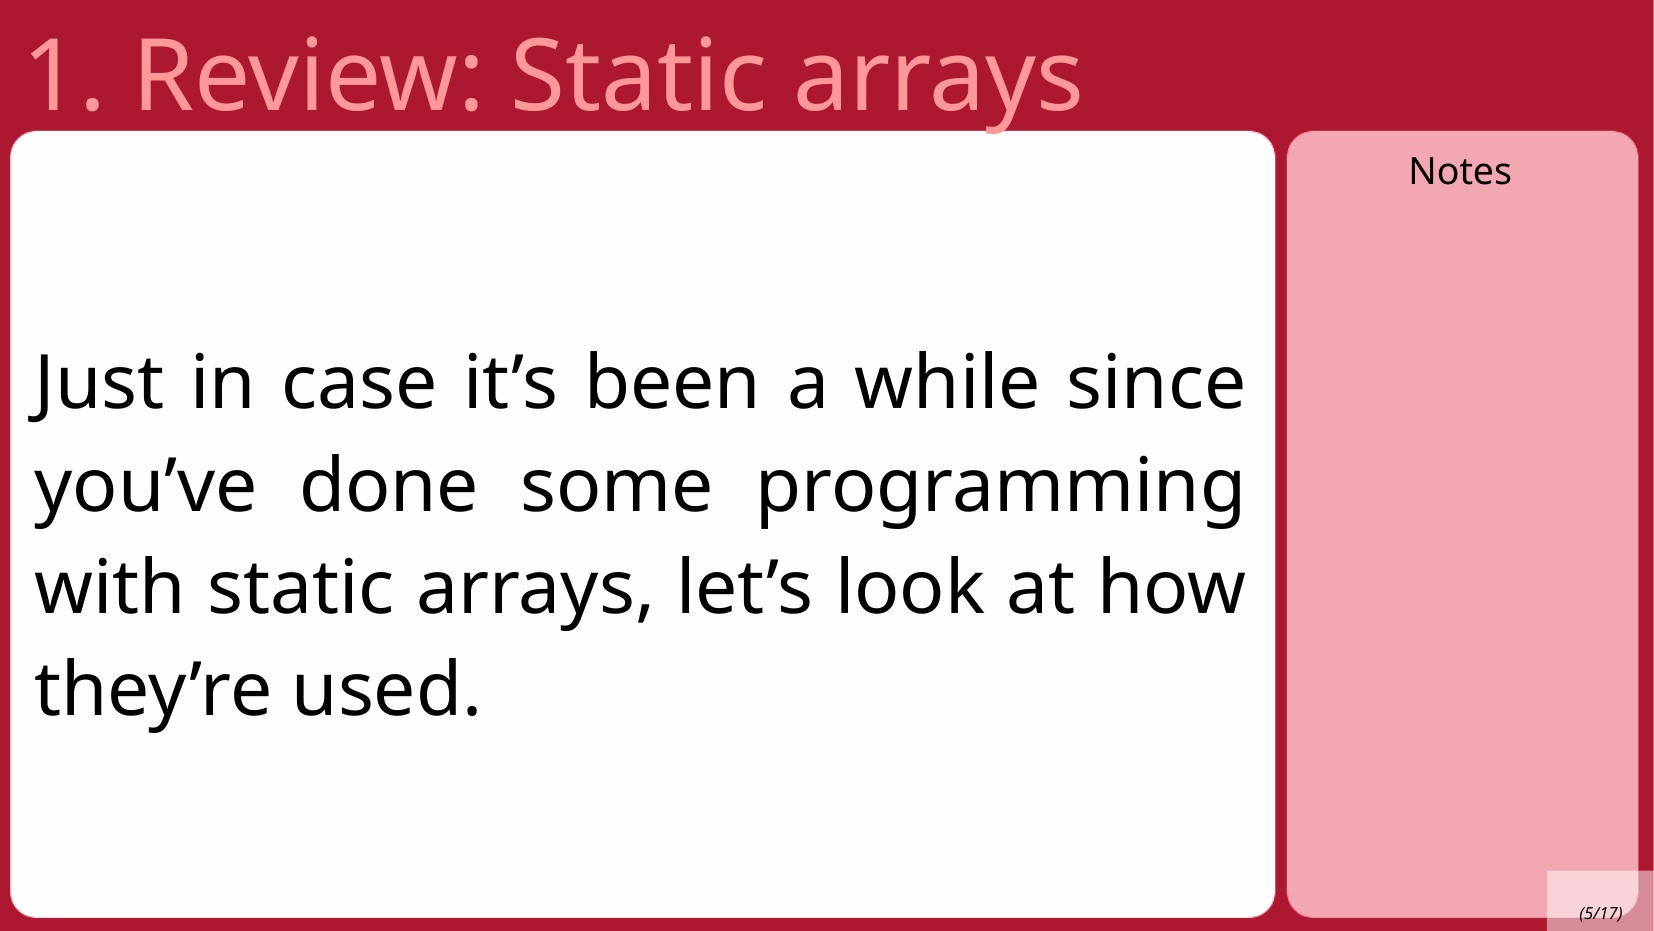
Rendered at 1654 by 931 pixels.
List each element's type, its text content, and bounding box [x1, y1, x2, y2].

text_box Notes [1290, 141, 1631, 199]
title 1. Review: Static arrays [22, 7, 1511, 136]
text_box Just in case it’s been a while since you’ve done some programming with static arrays, let’s look at how they’re used. [34, 328, 1248, 694]
picture [0, 0, 1654, 931]
text_box (16/17) [1546, 877, 1654, 931]
